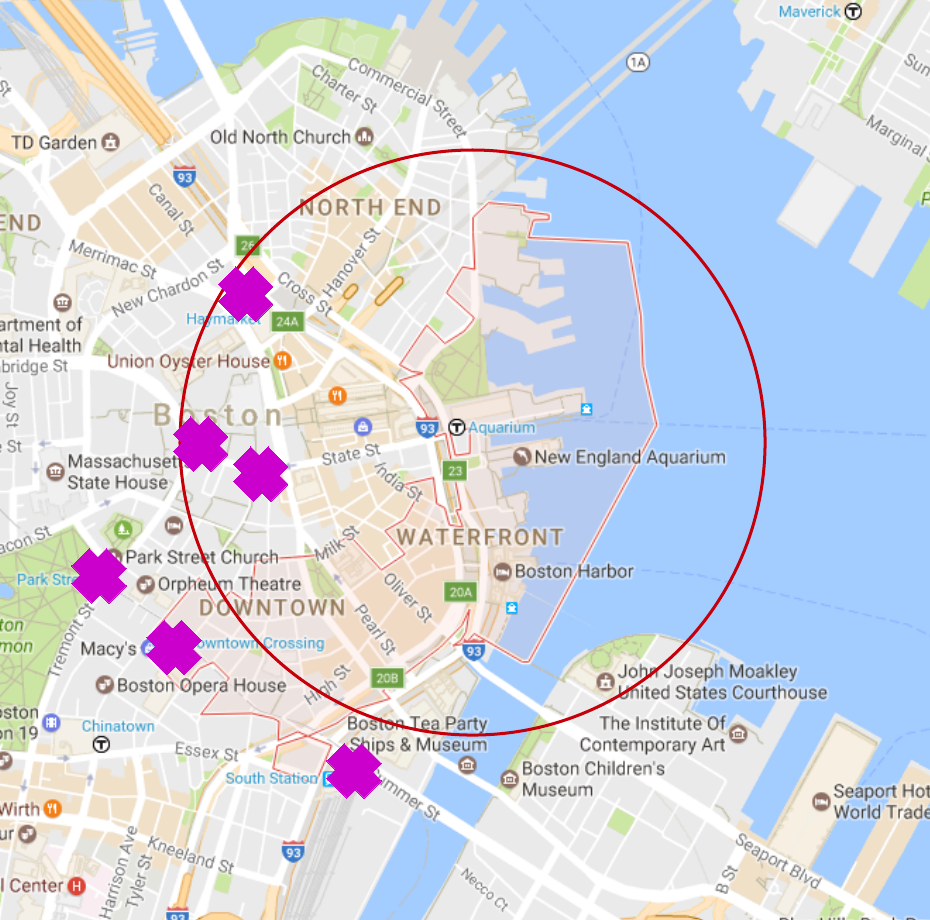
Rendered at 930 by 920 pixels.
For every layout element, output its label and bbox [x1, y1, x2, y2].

text_box [218, 266, 273, 322]
text_box [146, 620, 202, 675]
picture [0, 0, 930, 920]
text_box [233, 446, 288, 502]
text_box [173, 416, 228, 472]
text_box [71, 548, 127, 604]
text_box [326, 743, 382, 799]
